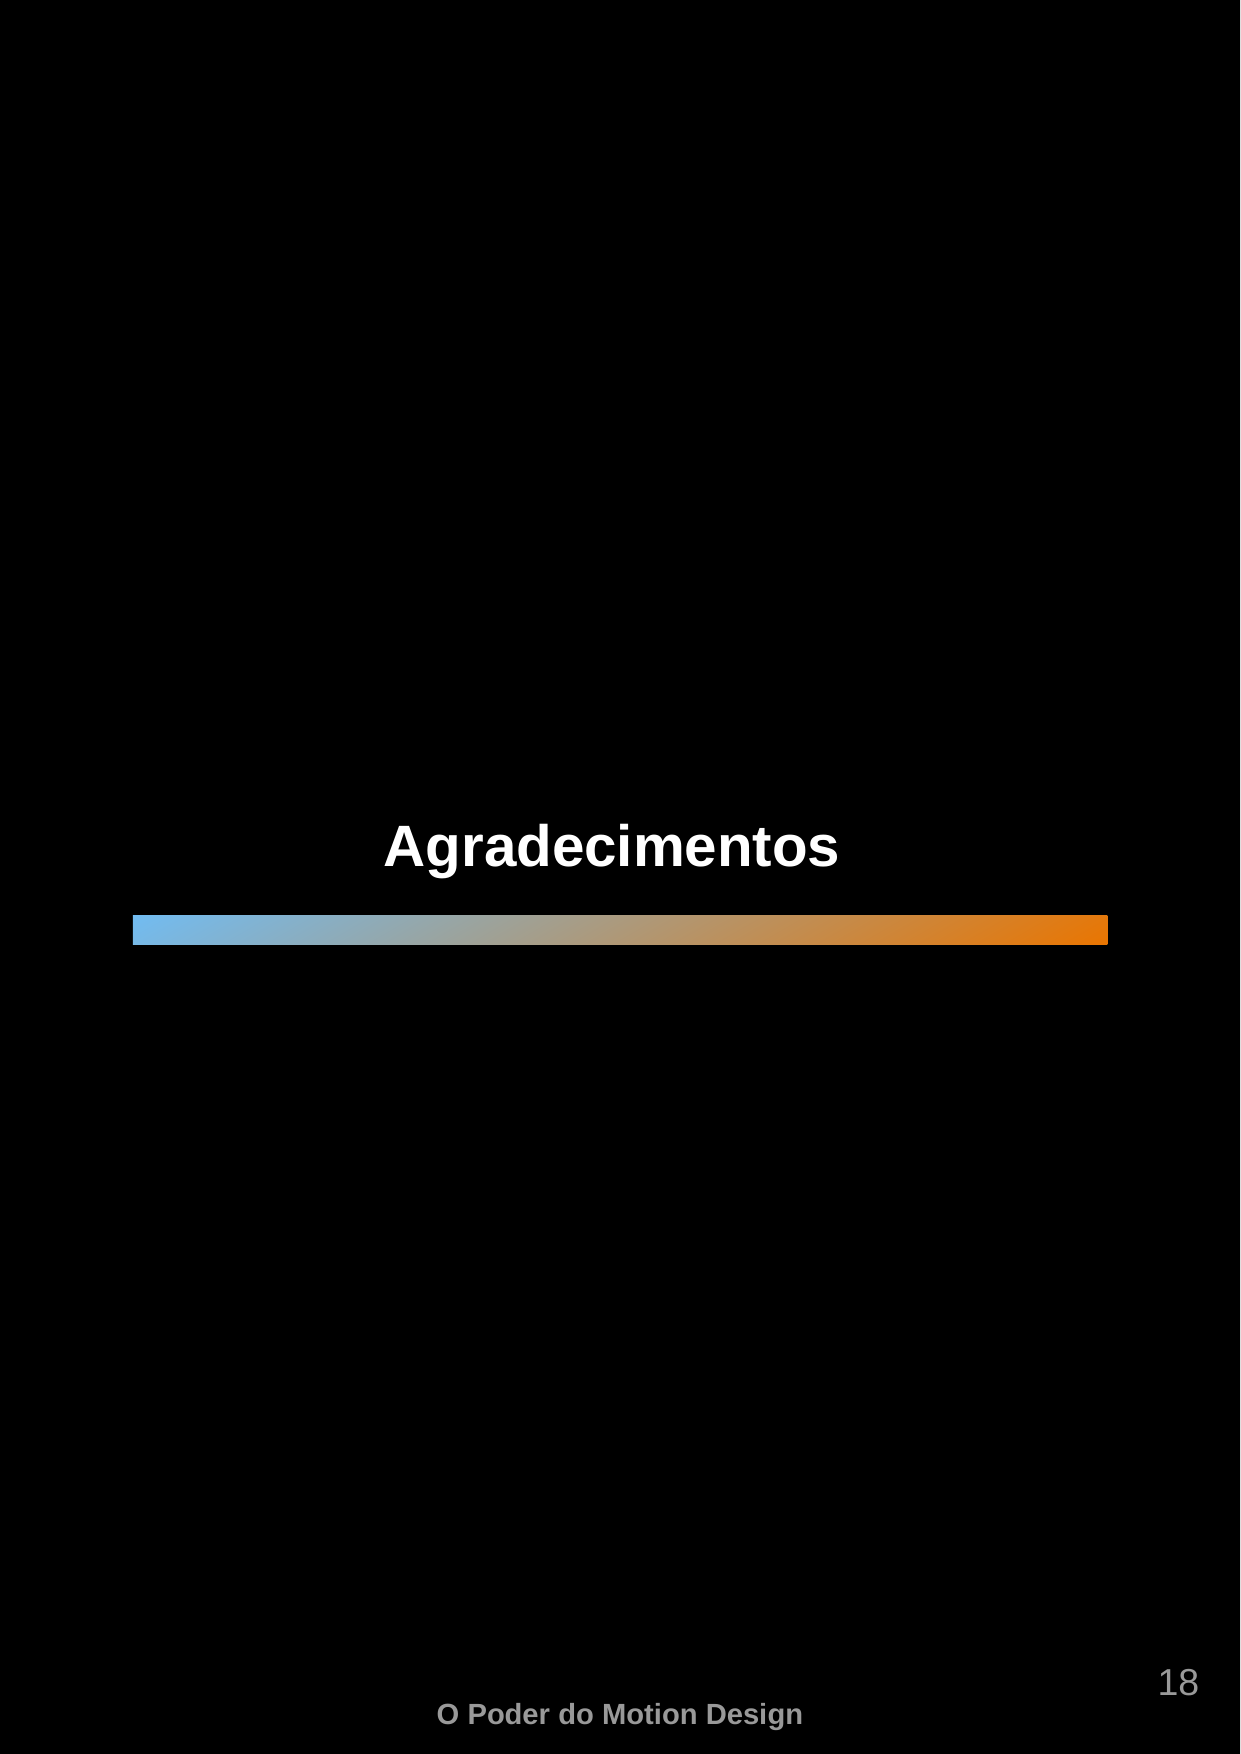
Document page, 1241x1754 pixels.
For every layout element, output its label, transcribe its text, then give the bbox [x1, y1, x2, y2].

text_box [0, 0, 1241, 1754]
text_box Agradecimentos [369, 805, 872, 886]
text_box 18 [1142, 1653, 1215, 1711]
text_box O Poder do Motion Design [421, 1690, 819, 1739]
